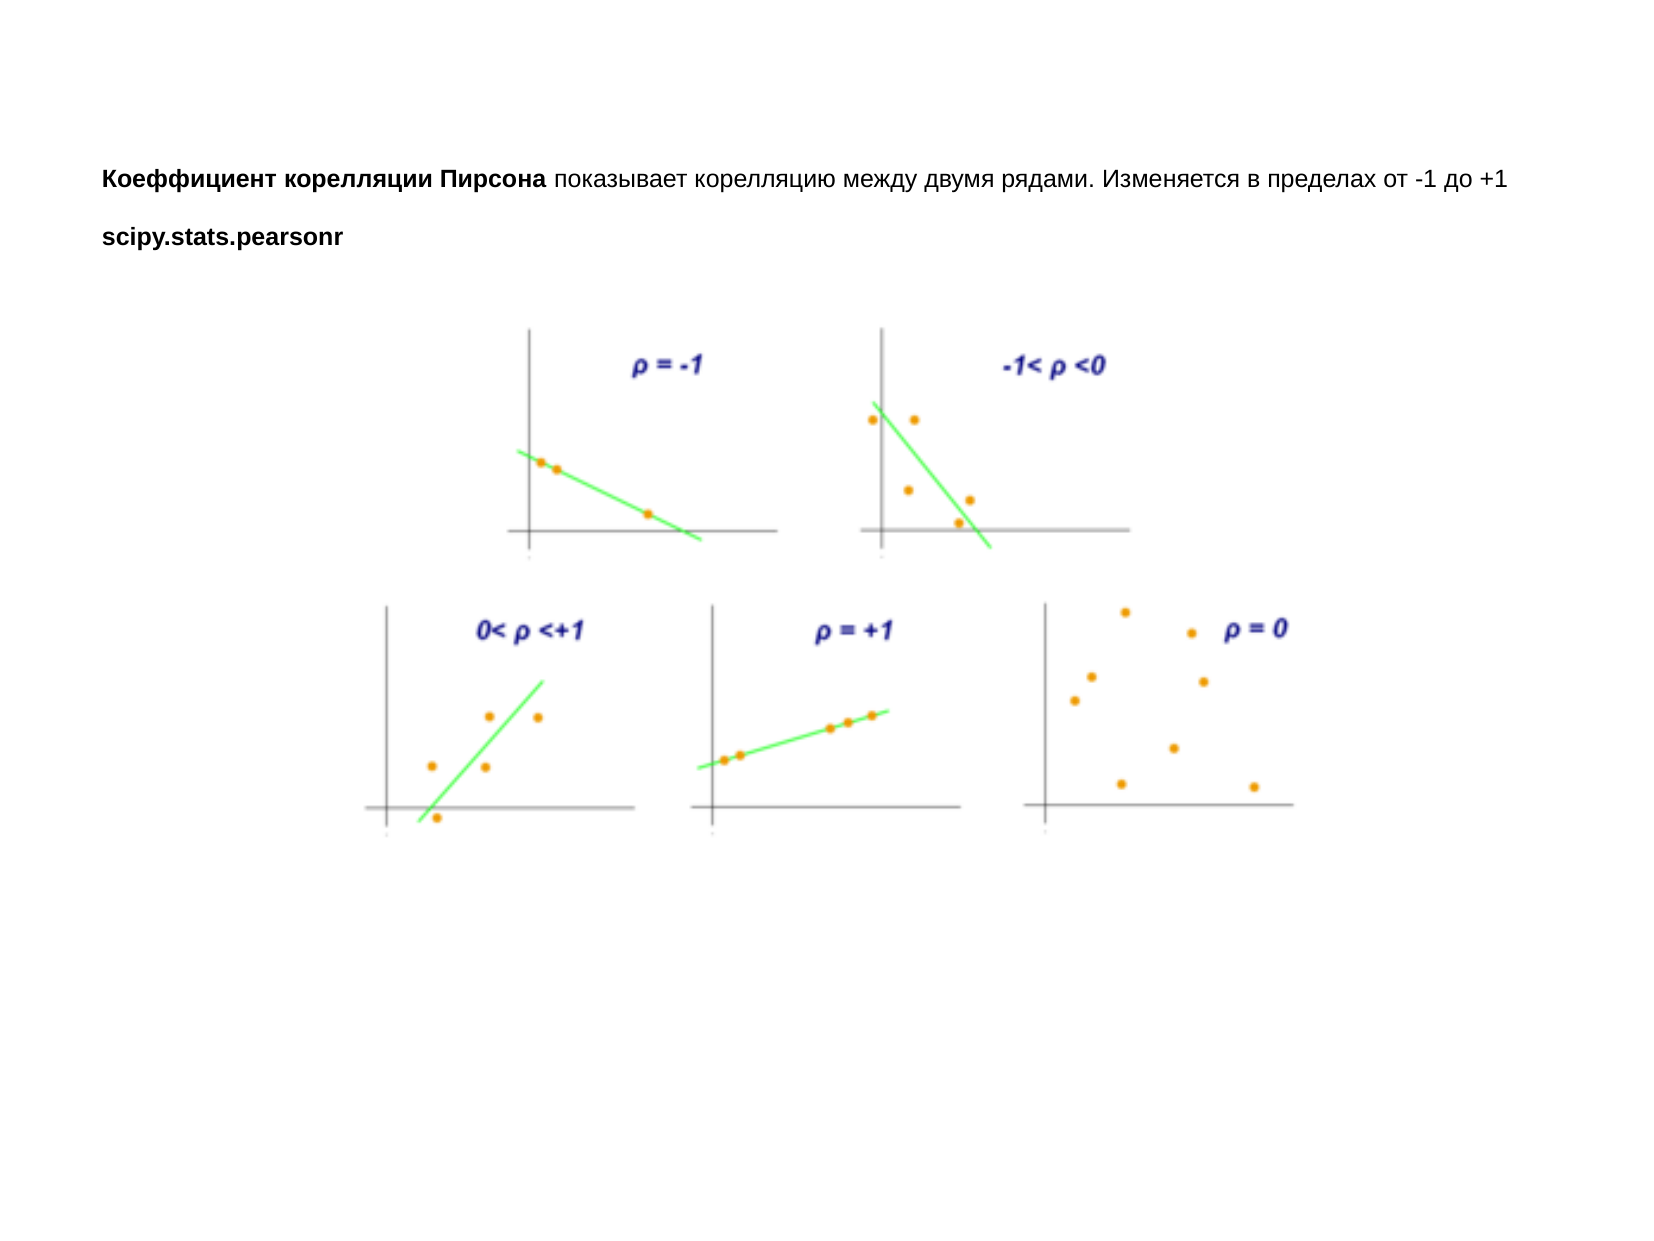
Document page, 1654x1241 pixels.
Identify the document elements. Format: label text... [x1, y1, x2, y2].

list Коеффициент корелляции Пирсона показывает корелляцию между двумя рядами. Изменяется в пределах от -1 до +1 scipy.stats.pearsonr [101, 165, 1591, 331]
picture [360, 314, 1311, 841]
